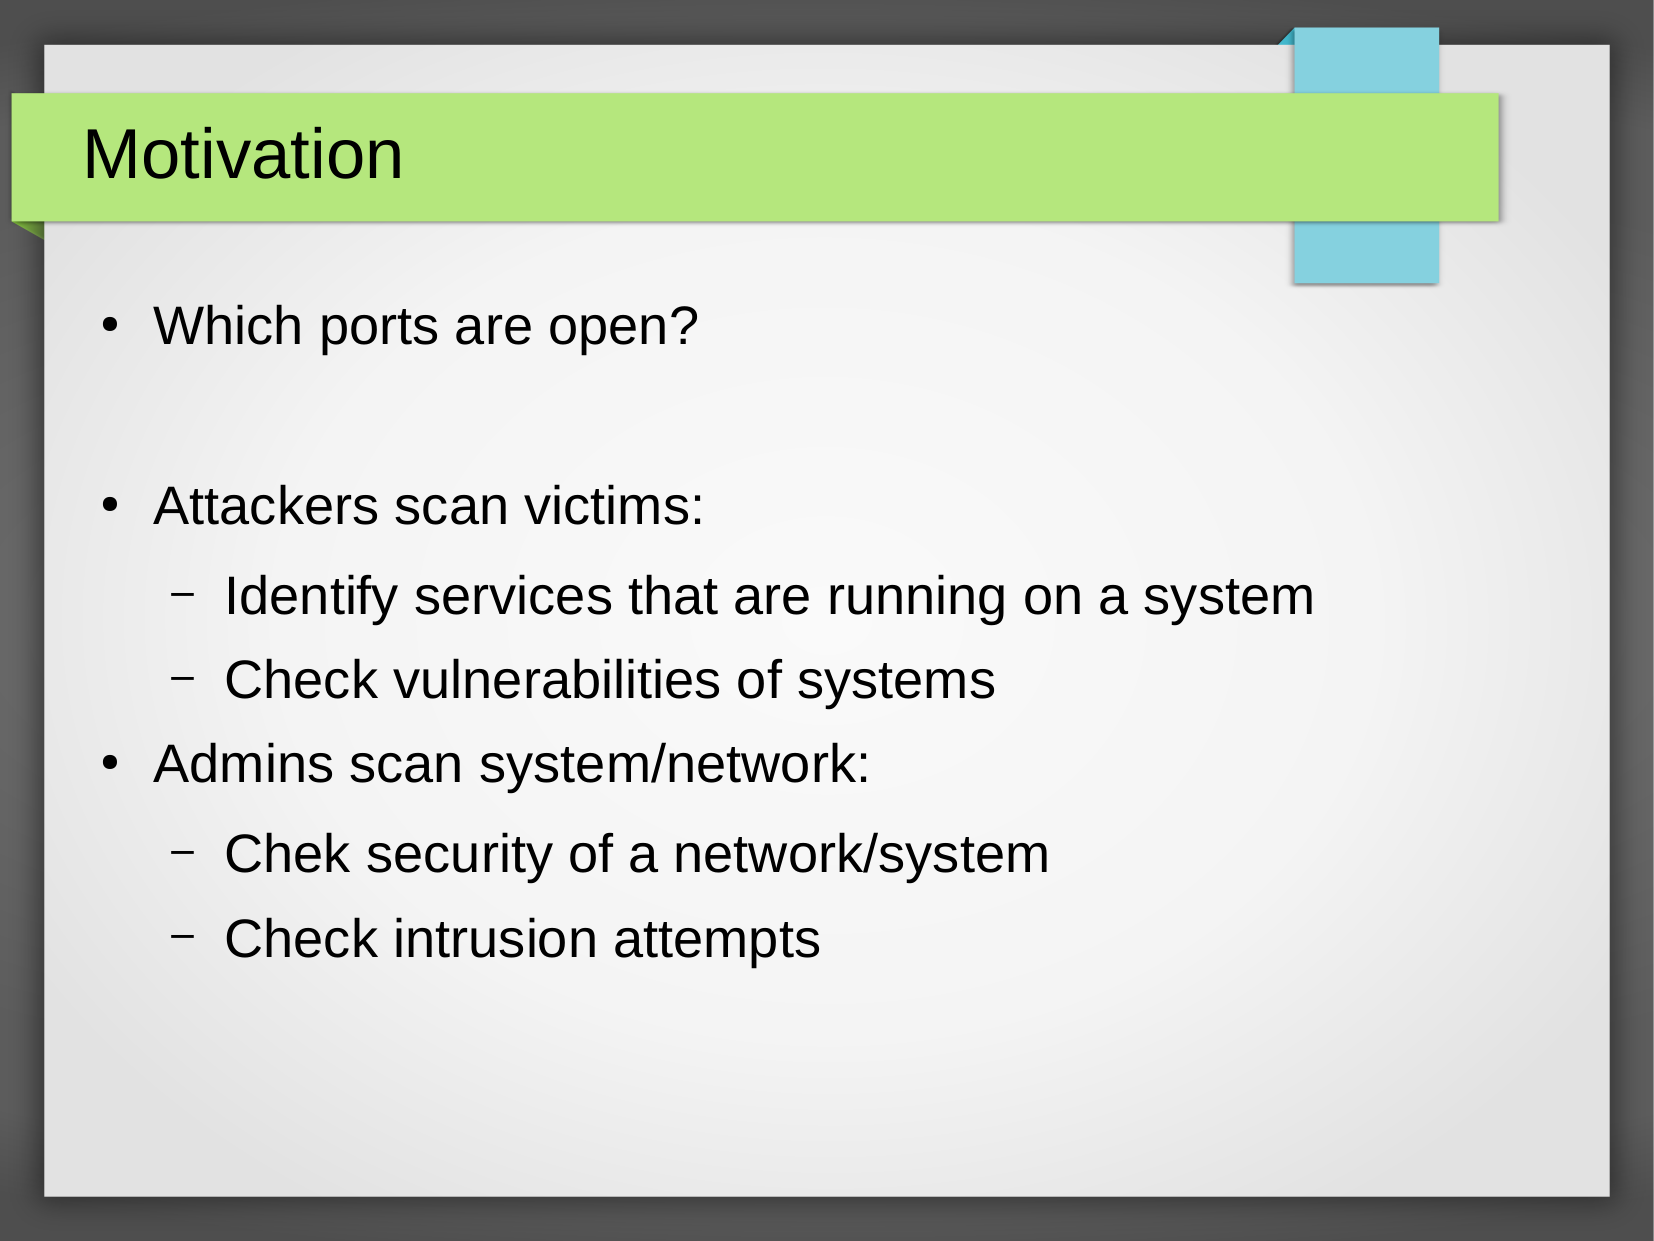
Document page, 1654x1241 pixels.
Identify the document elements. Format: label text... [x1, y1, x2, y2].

title Motivation [82, 94, 1264, 213]
picture [0, 0, 1654, 1241]
list Which ports are open? Attackers scan victims: Identify services that are running on a system Check vulnerabilities of systems Admins scan system/network: Chek security of a network/system Check intrusion attempts [82, 295, 1571, 1015]
